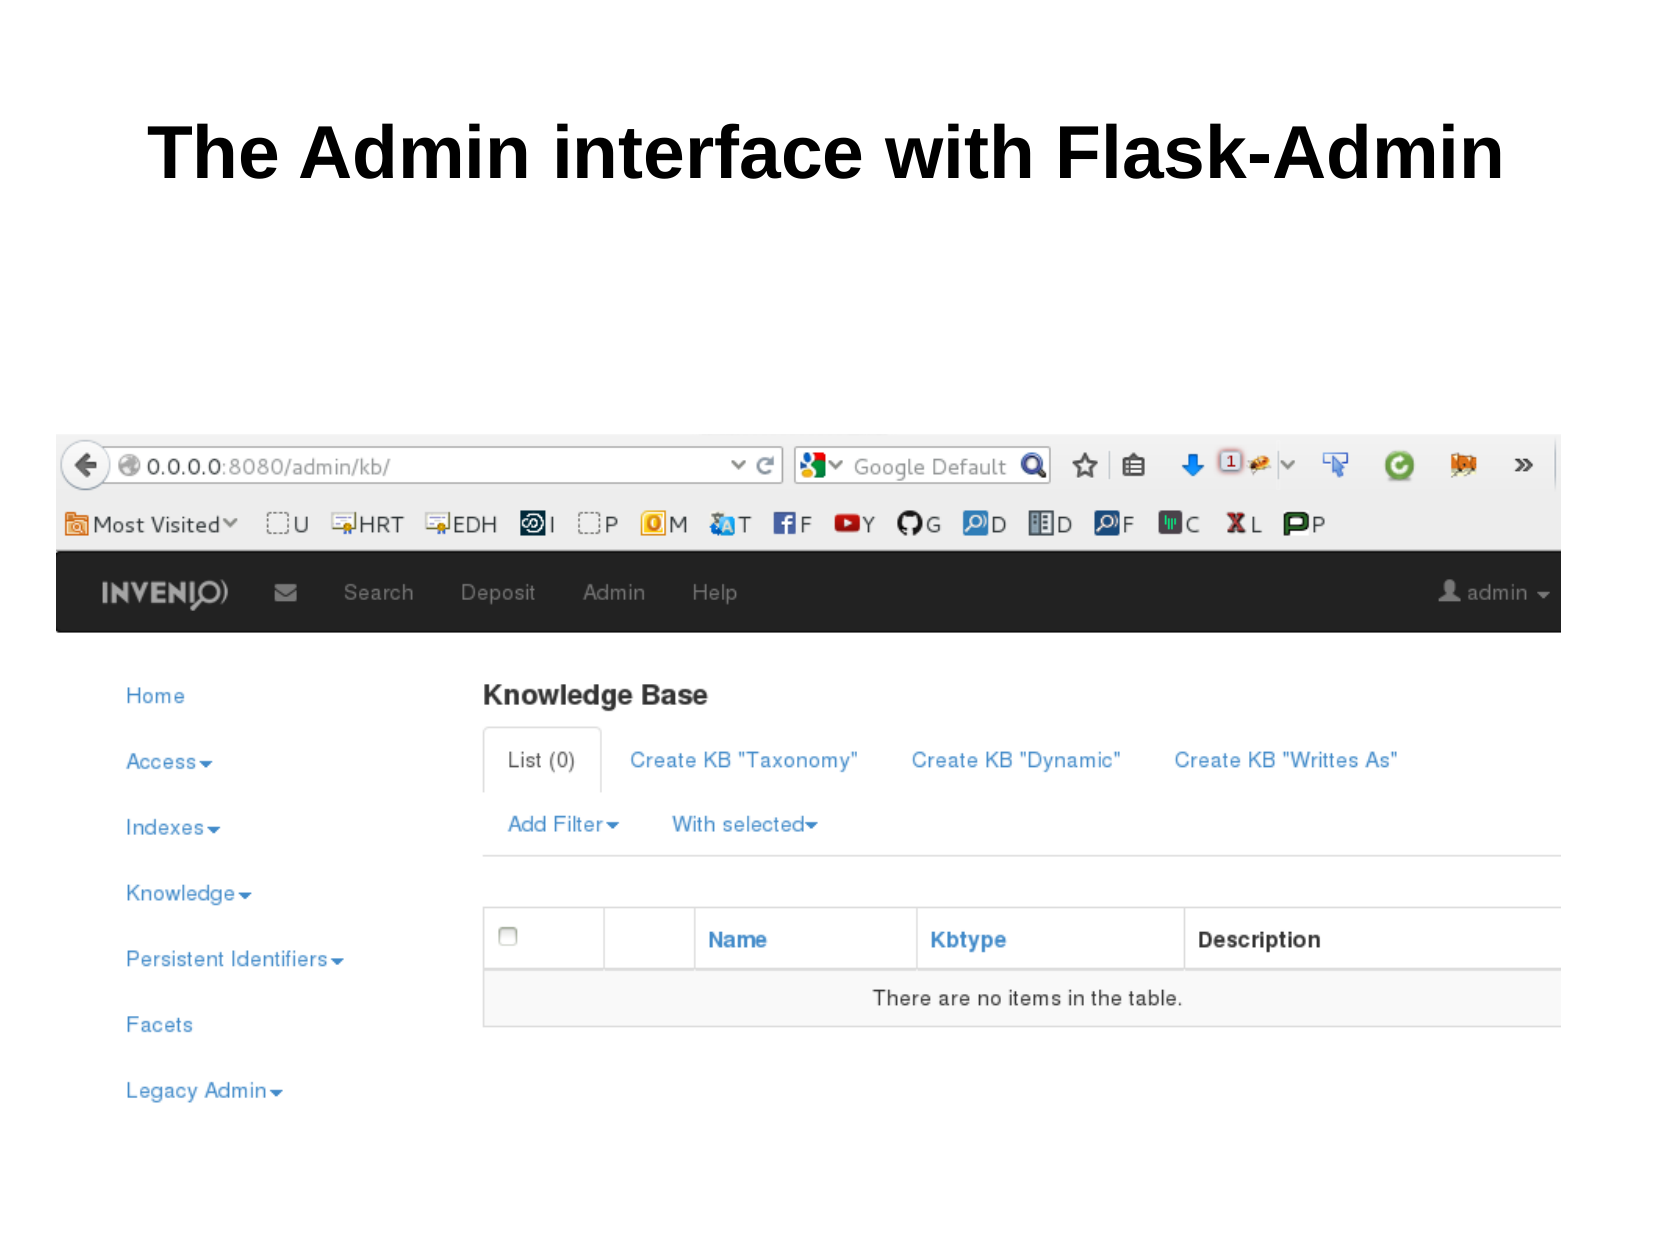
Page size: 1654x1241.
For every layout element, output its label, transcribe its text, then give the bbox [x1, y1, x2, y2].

title The Admin interface with Flask-Admin [82, 49, 1571, 257]
picture [56, 434, 1561, 1145]
